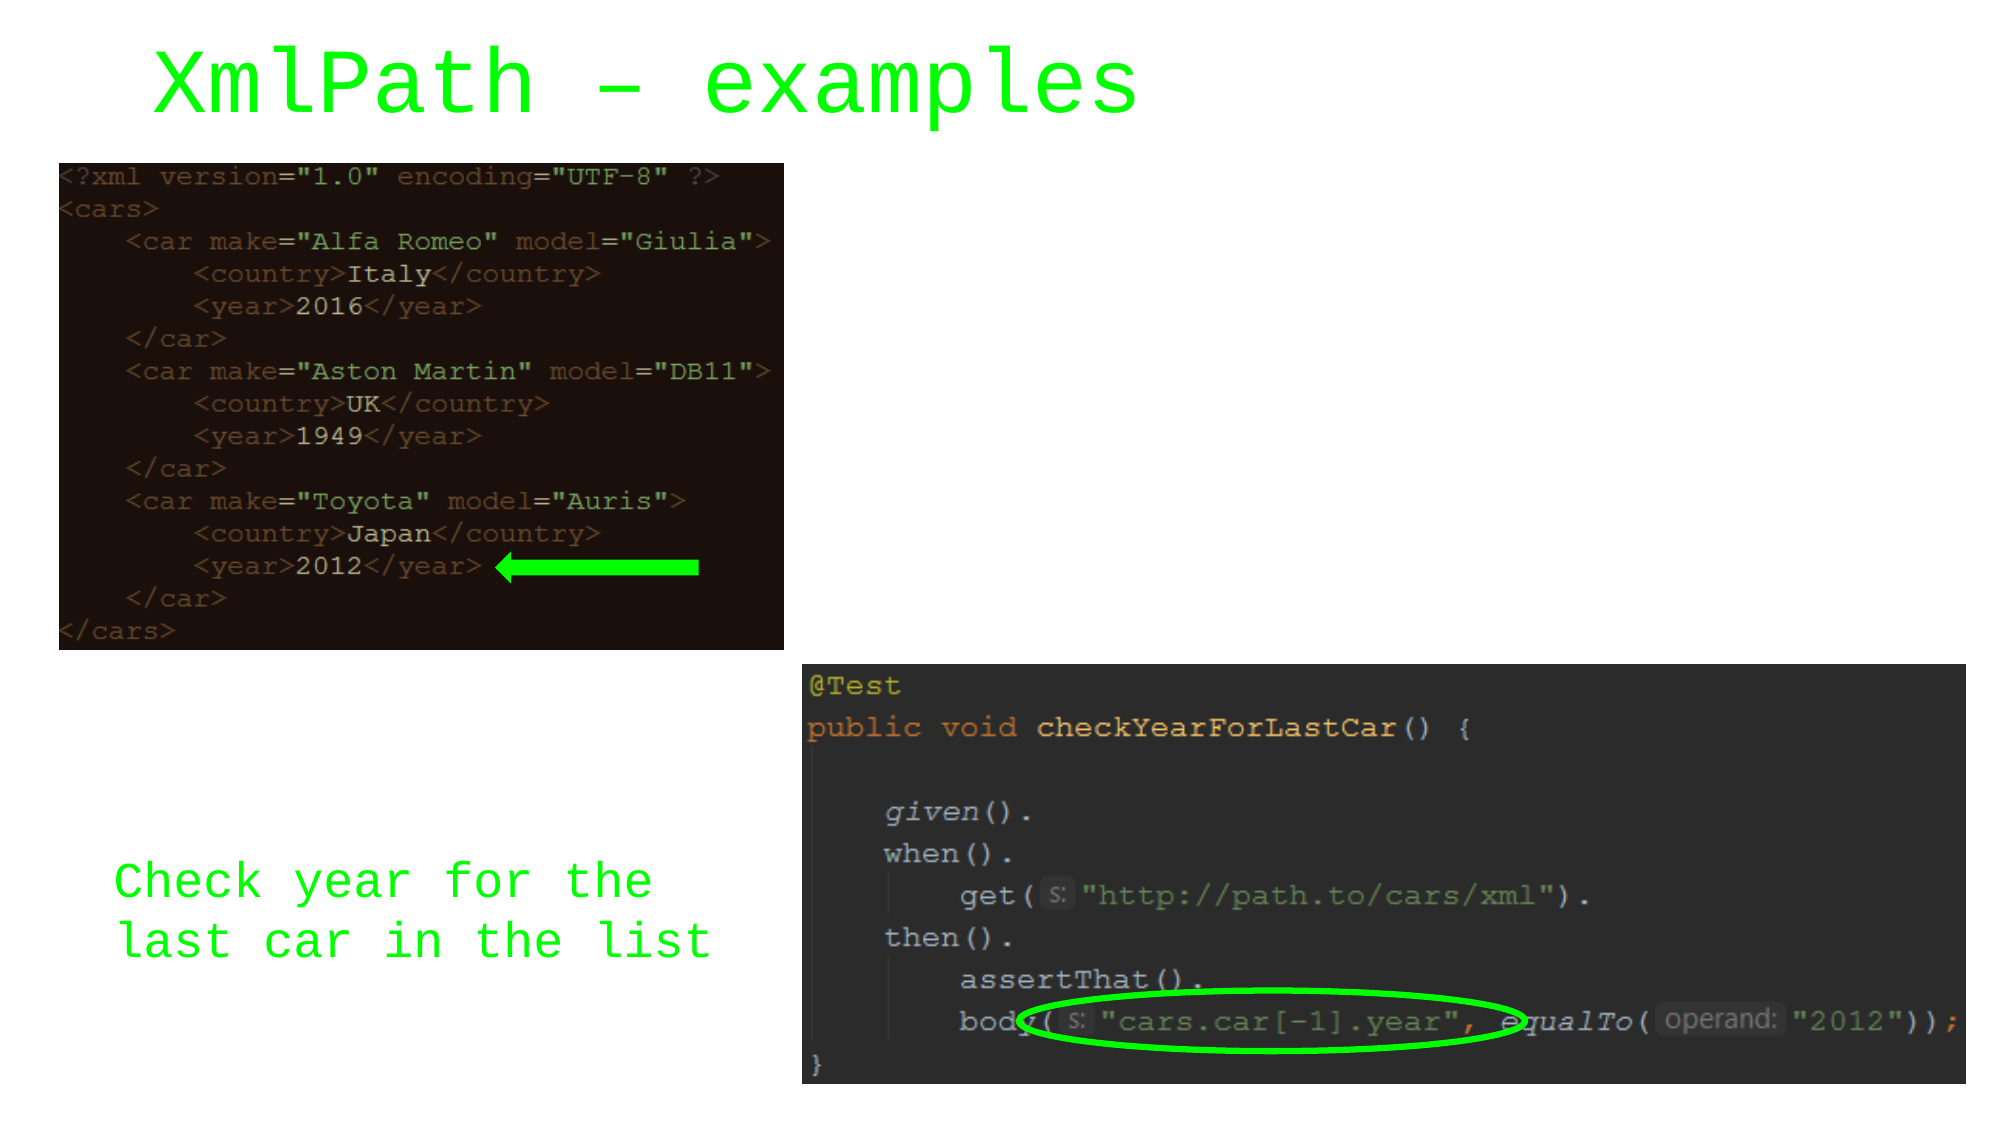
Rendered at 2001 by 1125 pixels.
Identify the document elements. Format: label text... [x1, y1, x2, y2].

text_box Check year for the last car in the list [98, 840, 762, 977]
text_box [496, 553, 698, 582]
picture [59, 163, 784, 650]
title XmlPath – examples [137, 1, 1863, 164]
picture [802, 664, 1966, 1084]
